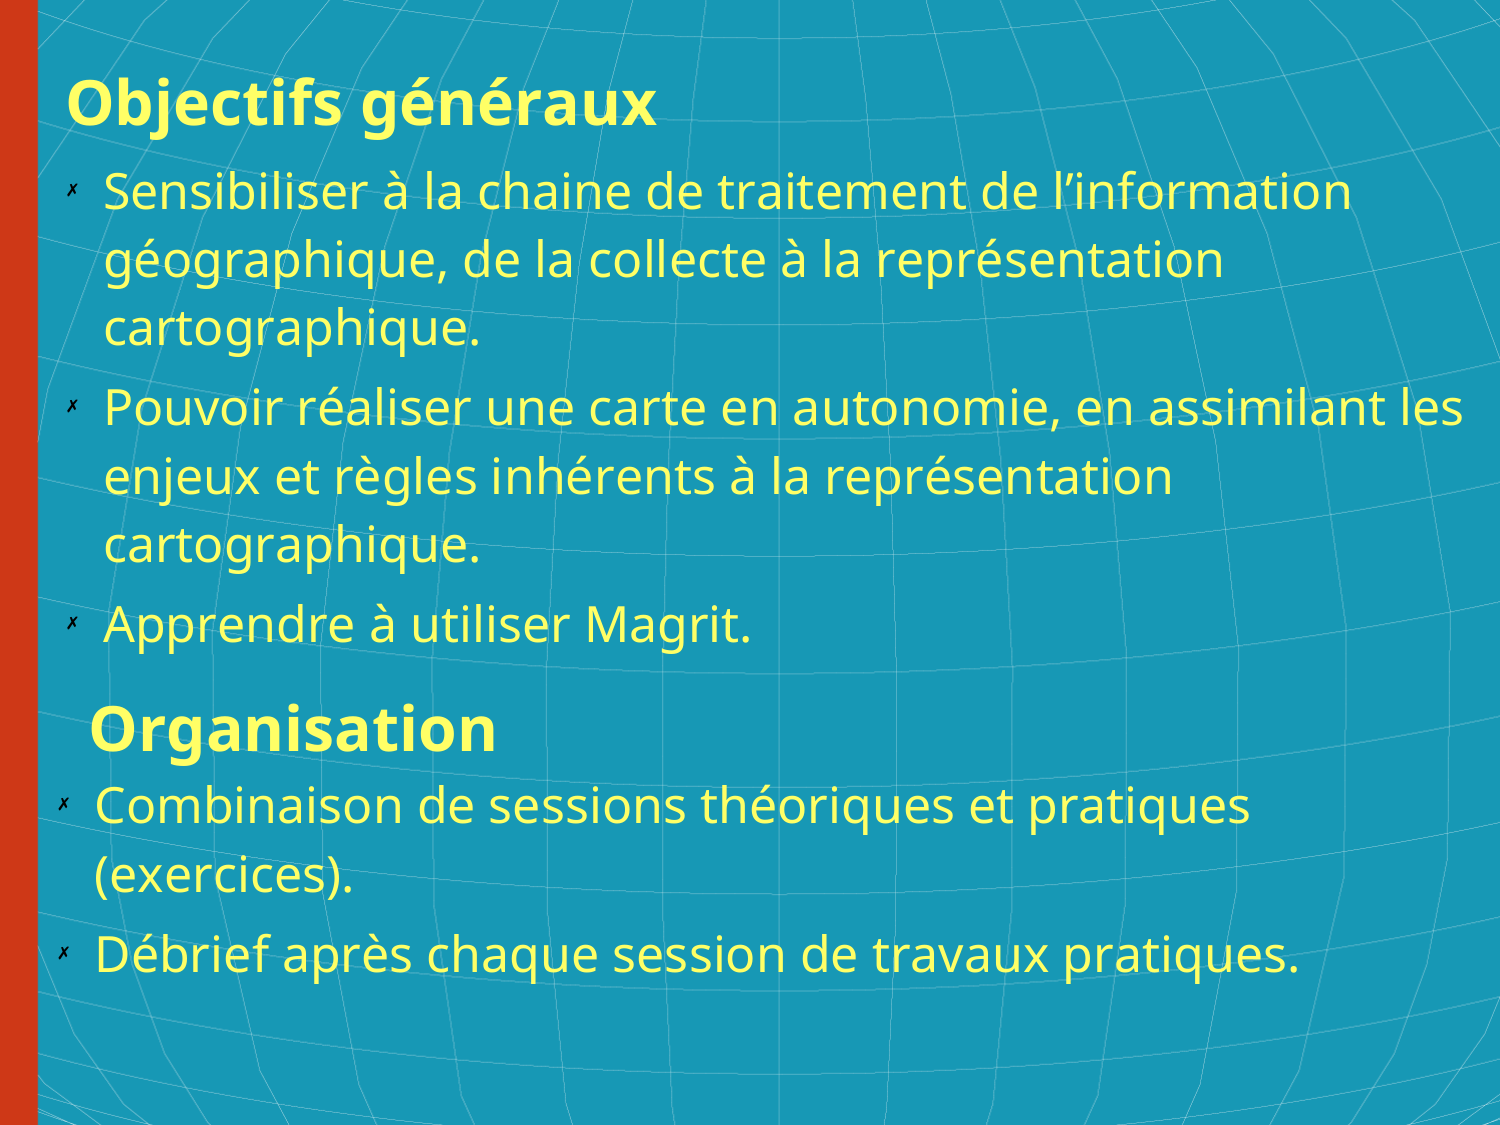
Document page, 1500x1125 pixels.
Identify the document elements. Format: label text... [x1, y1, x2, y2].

title Organisation [88, 685, 1500, 1033]
picture [0, 0, 1500, 1125]
title Objectifs généraux [65, 59, 1500, 407]
text_box Sensibiliser à la chaine de traitement de l’information géographique, de la collecte à la représentation cartographique. Pouvoir réaliser une carte en autonomie, en assimilant les enjeux et règles inhérents à la représentation cartographique. Apprendre à utiliser Magrit. [67, 175, 1477, 638]
text_box Combinaison de sessions théoriques et pratiques (exercices). Débrief après chaque session de travaux pratiques. [59, 777, 1468, 981]
